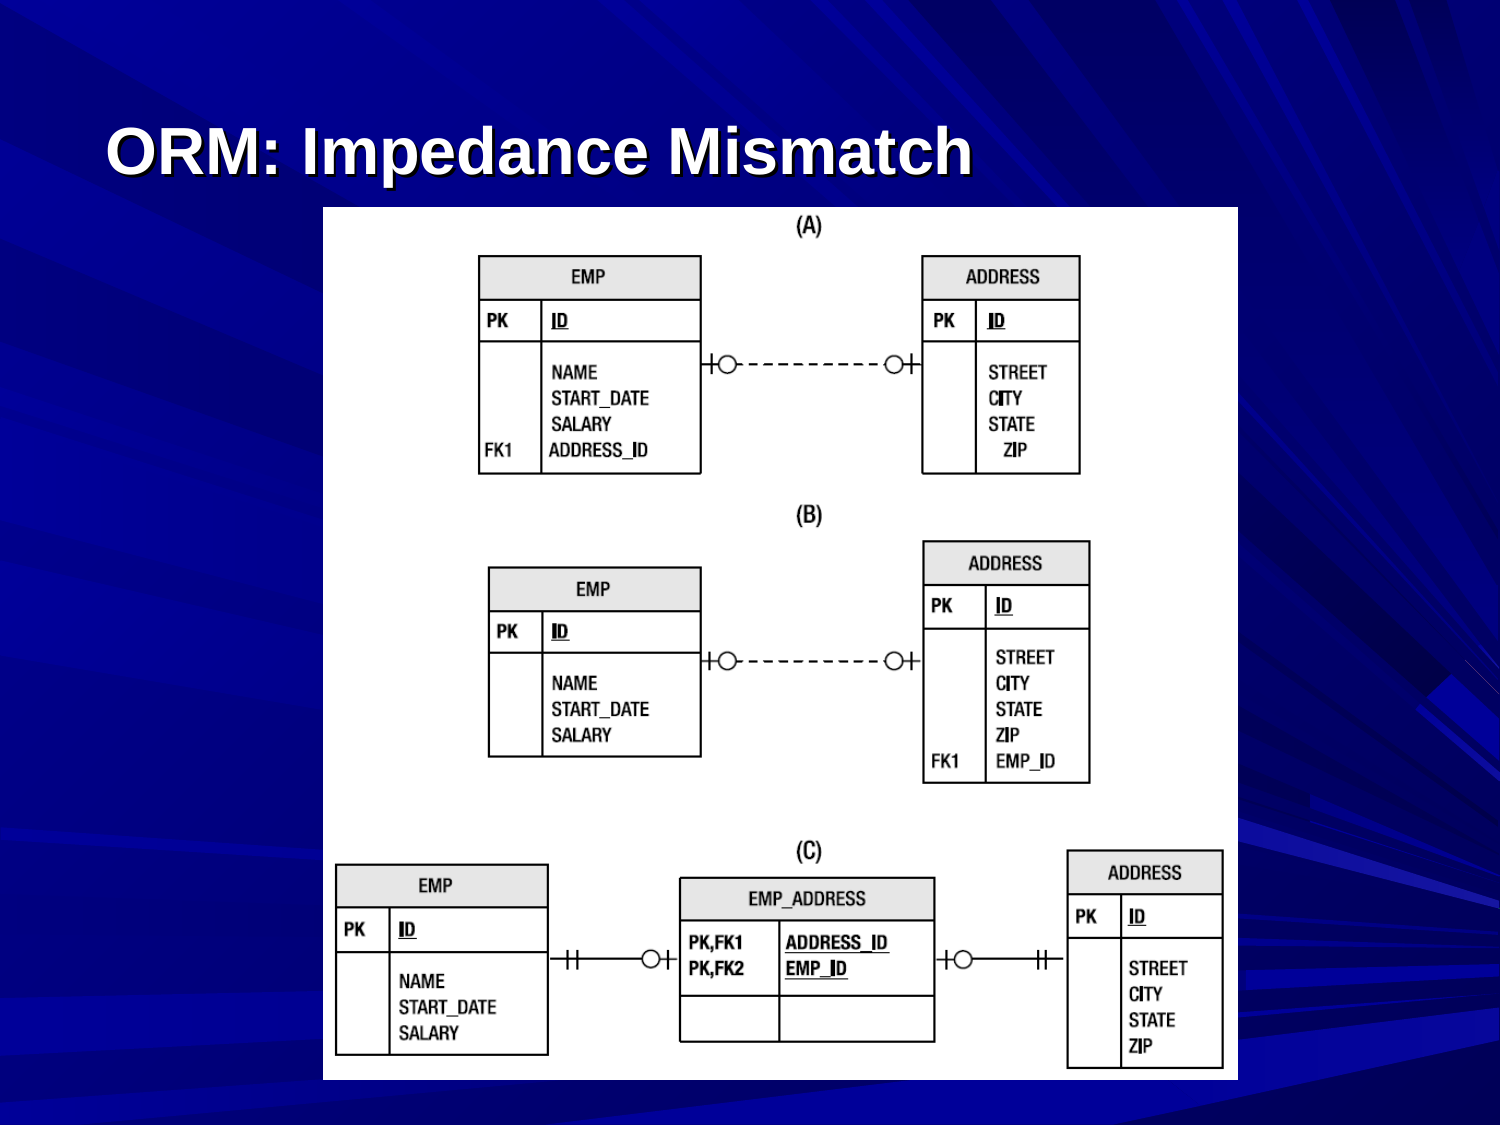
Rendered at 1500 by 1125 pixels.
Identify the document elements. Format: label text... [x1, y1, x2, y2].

picture [323, 207, 1238, 1080]
title ORM: Impedance Mismatch [90, 40, 1441, 335]
